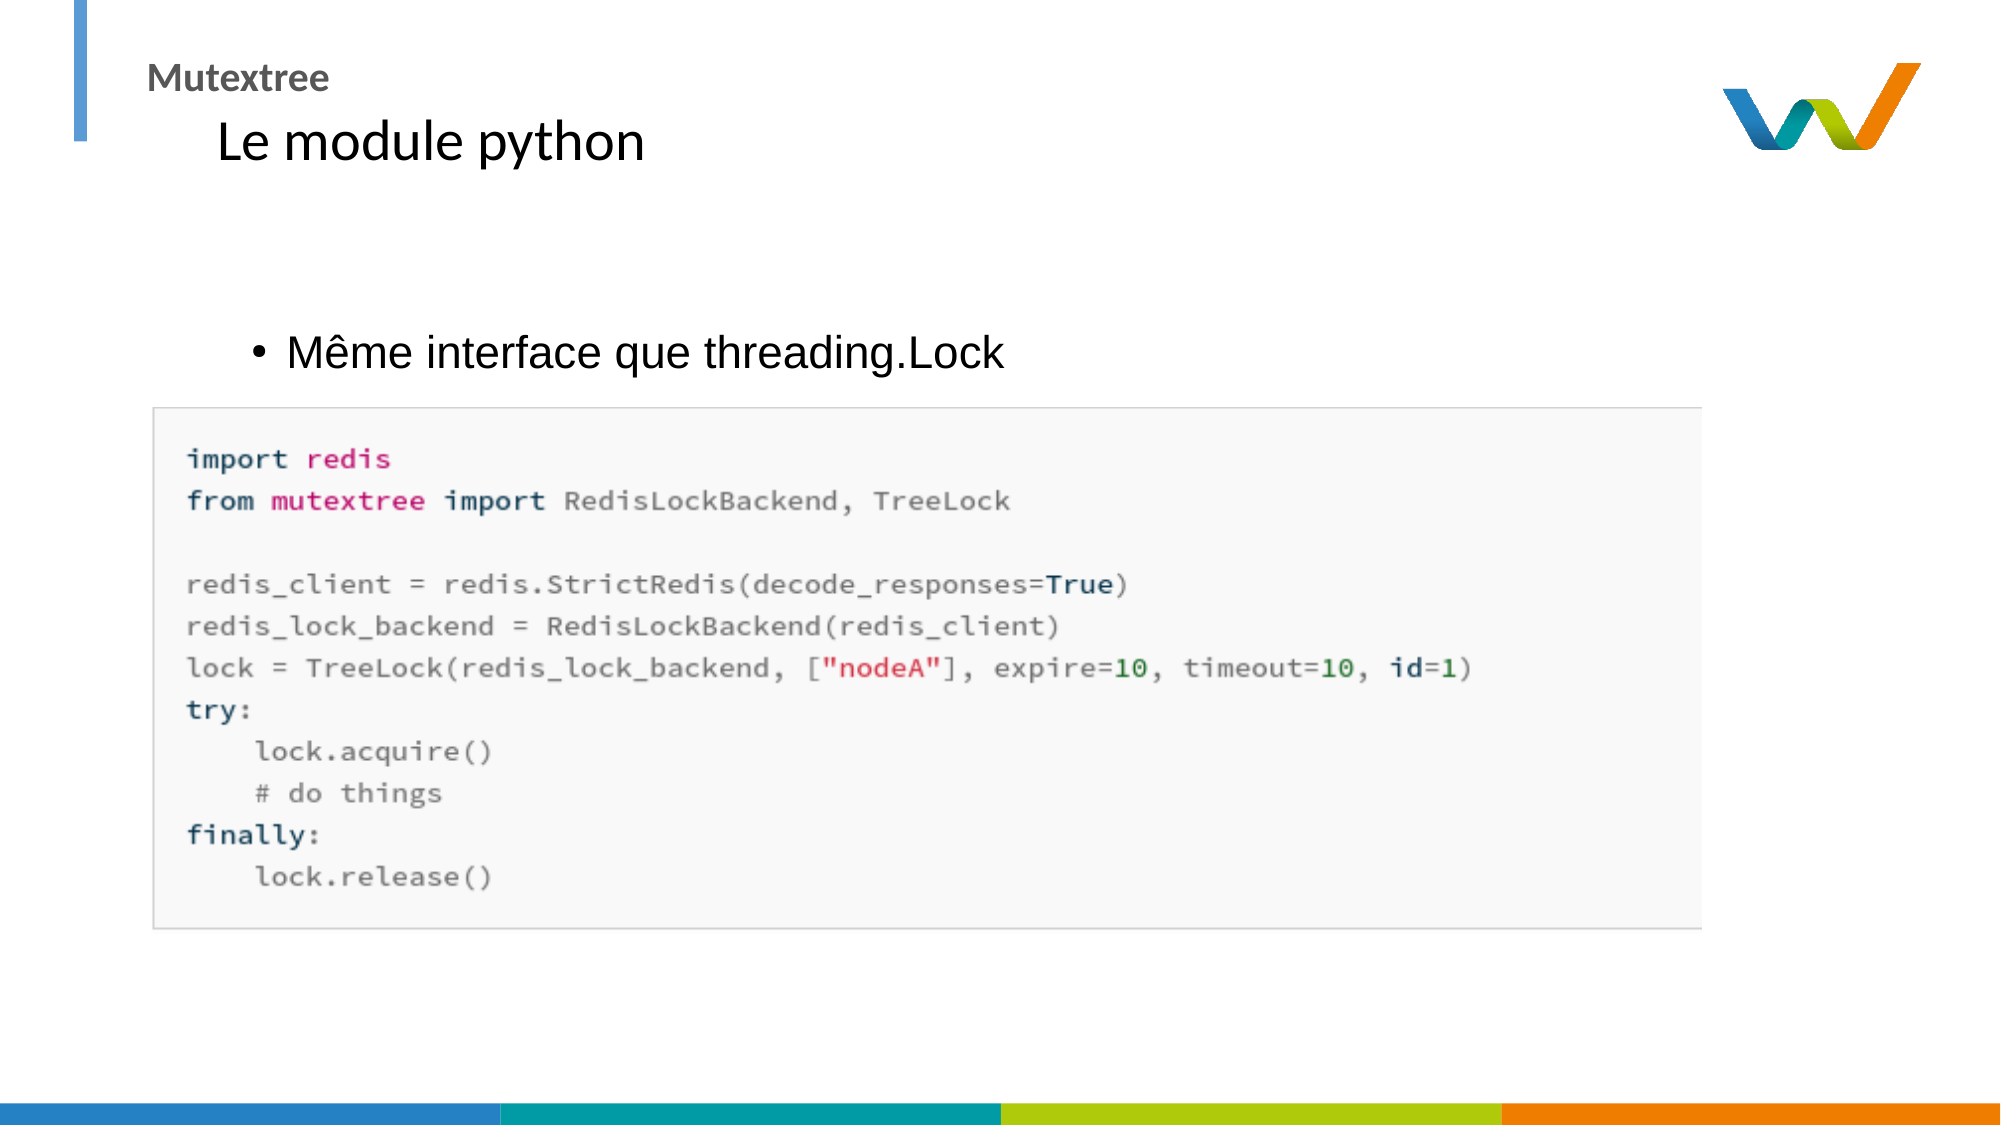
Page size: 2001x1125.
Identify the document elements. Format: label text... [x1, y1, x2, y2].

picture [151, 407, 1702, 934]
list Le module python [131, 103, 1400, 157]
list Mutextree [131, 48, 1400, 103]
text_box Même interface que threading.Lock [236, 319, 1619, 686]
picture [1702, 63, 1931, 157]
